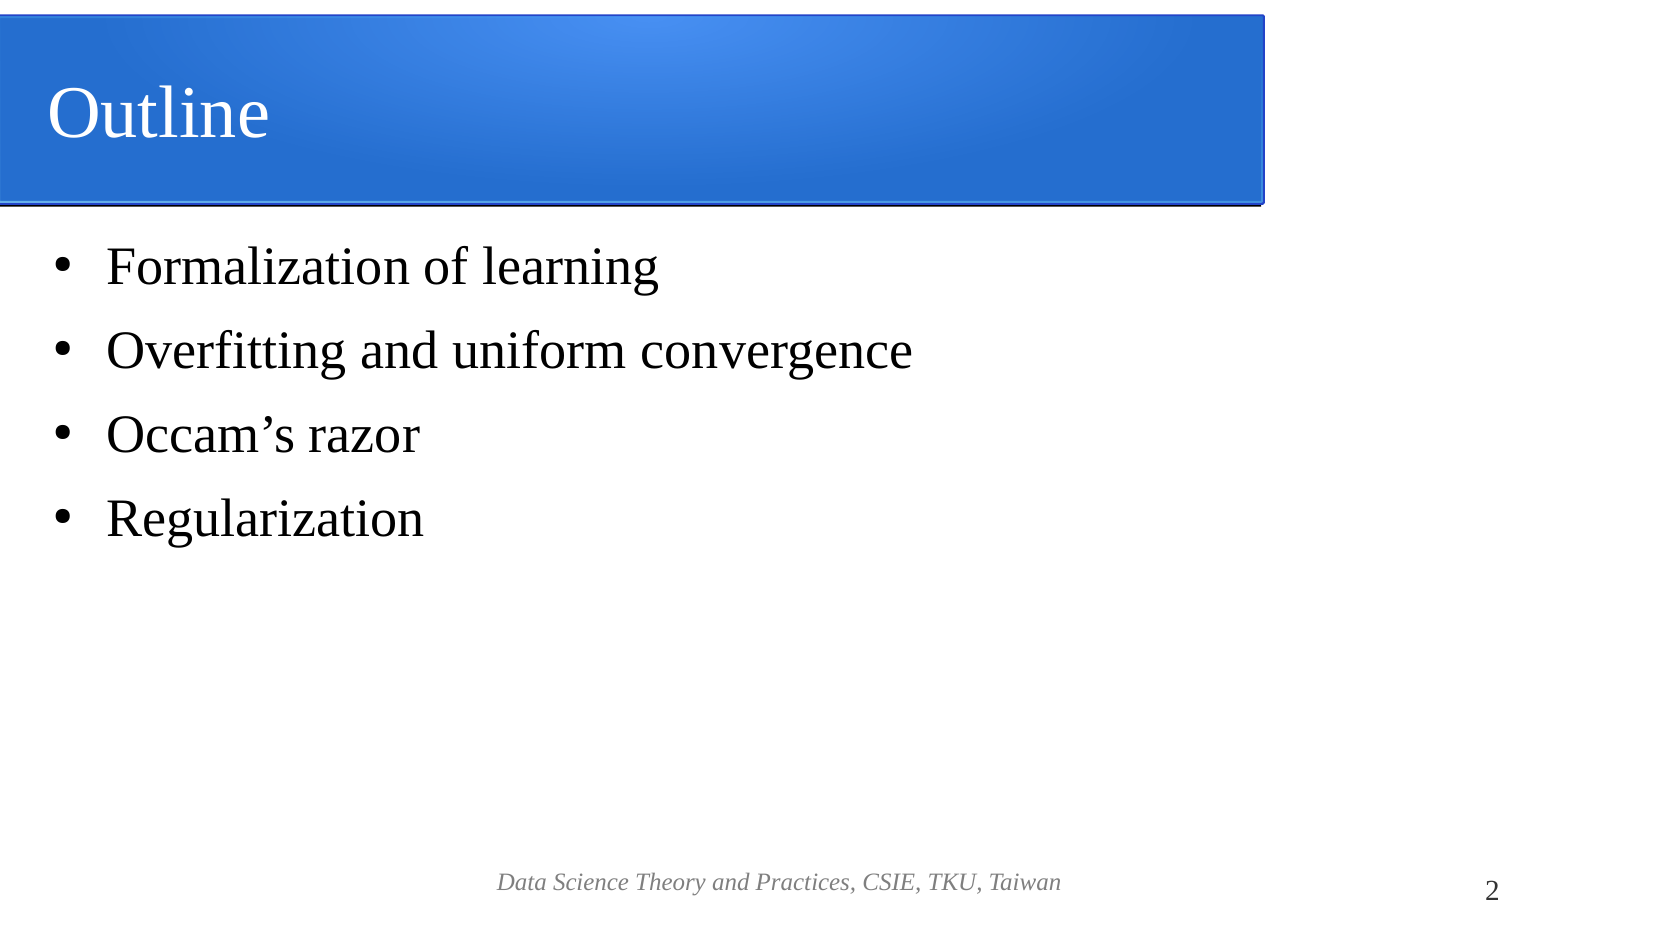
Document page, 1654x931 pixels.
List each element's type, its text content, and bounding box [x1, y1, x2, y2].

list Formalization of learning Overfitting and uniform convergence Occam’s razor Regularization [35, 236, 1524, 776]
title Outline [47, 35, 1199, 189]
